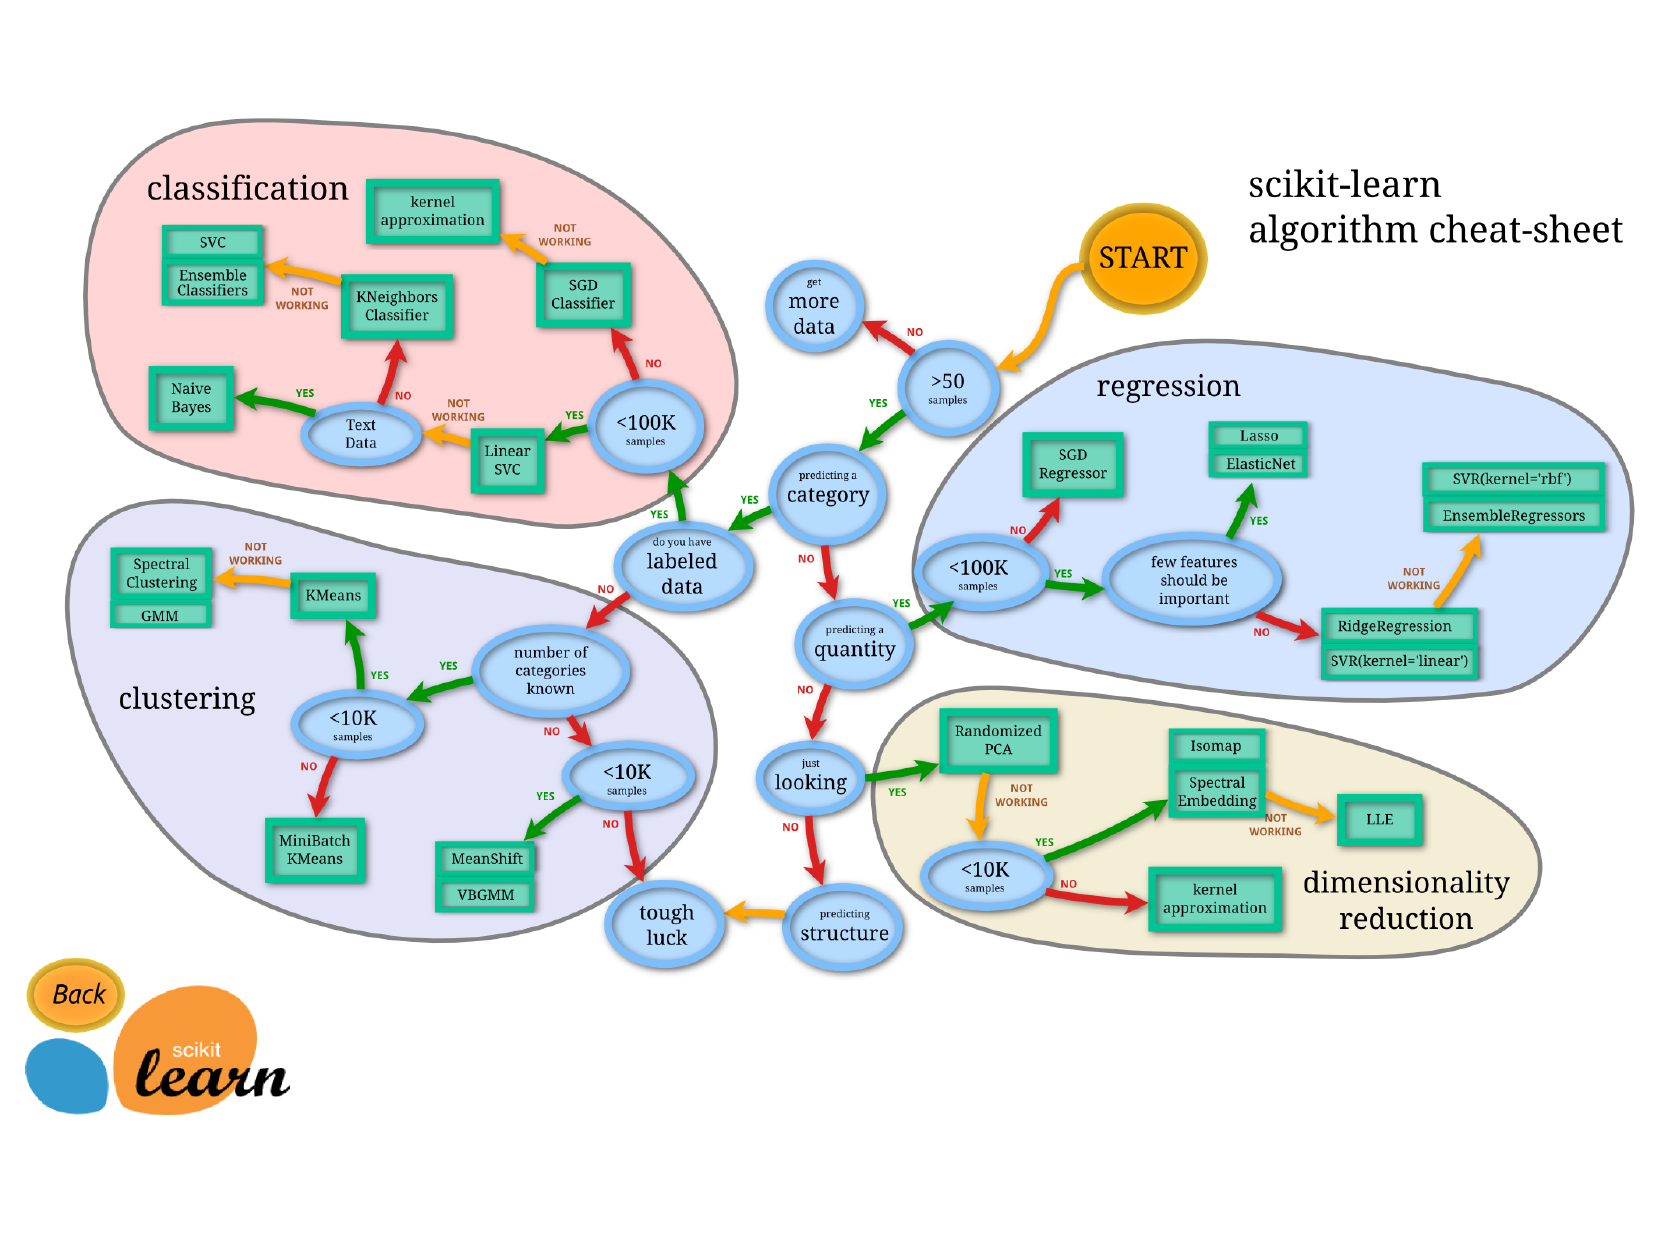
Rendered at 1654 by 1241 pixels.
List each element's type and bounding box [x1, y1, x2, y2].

picture [0, 104, 1654, 1136]
